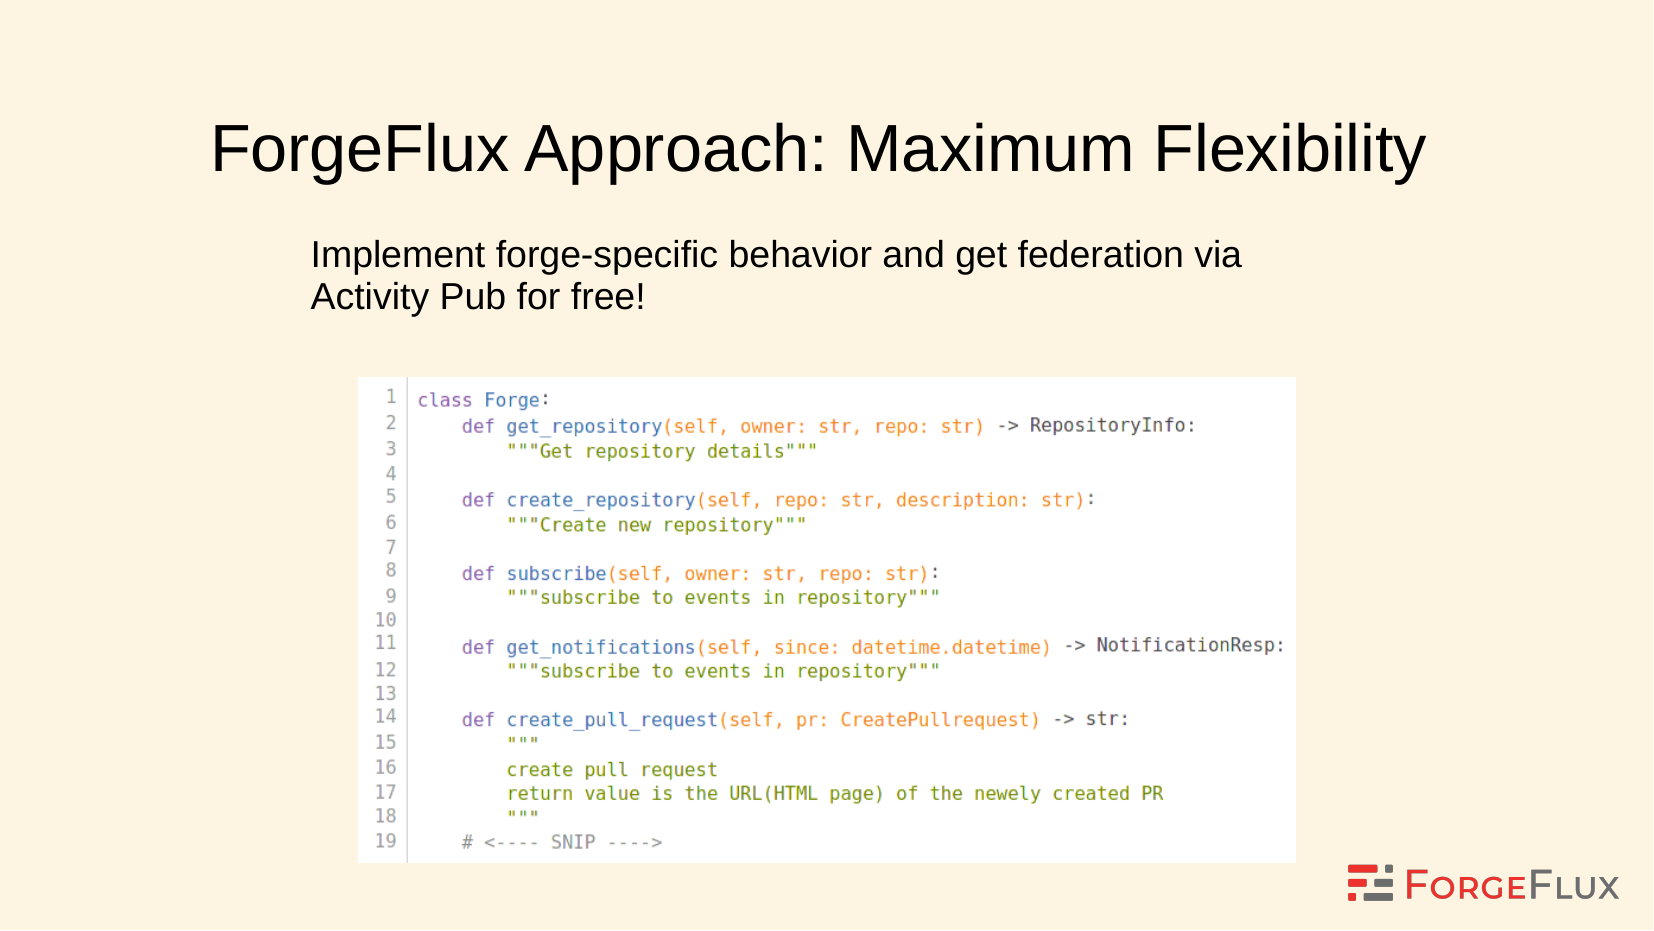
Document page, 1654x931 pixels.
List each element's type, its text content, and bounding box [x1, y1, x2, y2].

title ForgeFlux Approach: Maximum Flexibility [75, 70, 1564, 226]
picture [1317, 824, 1651, 931]
text_box Implement forge-specific behavior and get federation via Activity Pub for free! [295, 225, 1358, 325]
picture [358, 377, 1296, 863]
